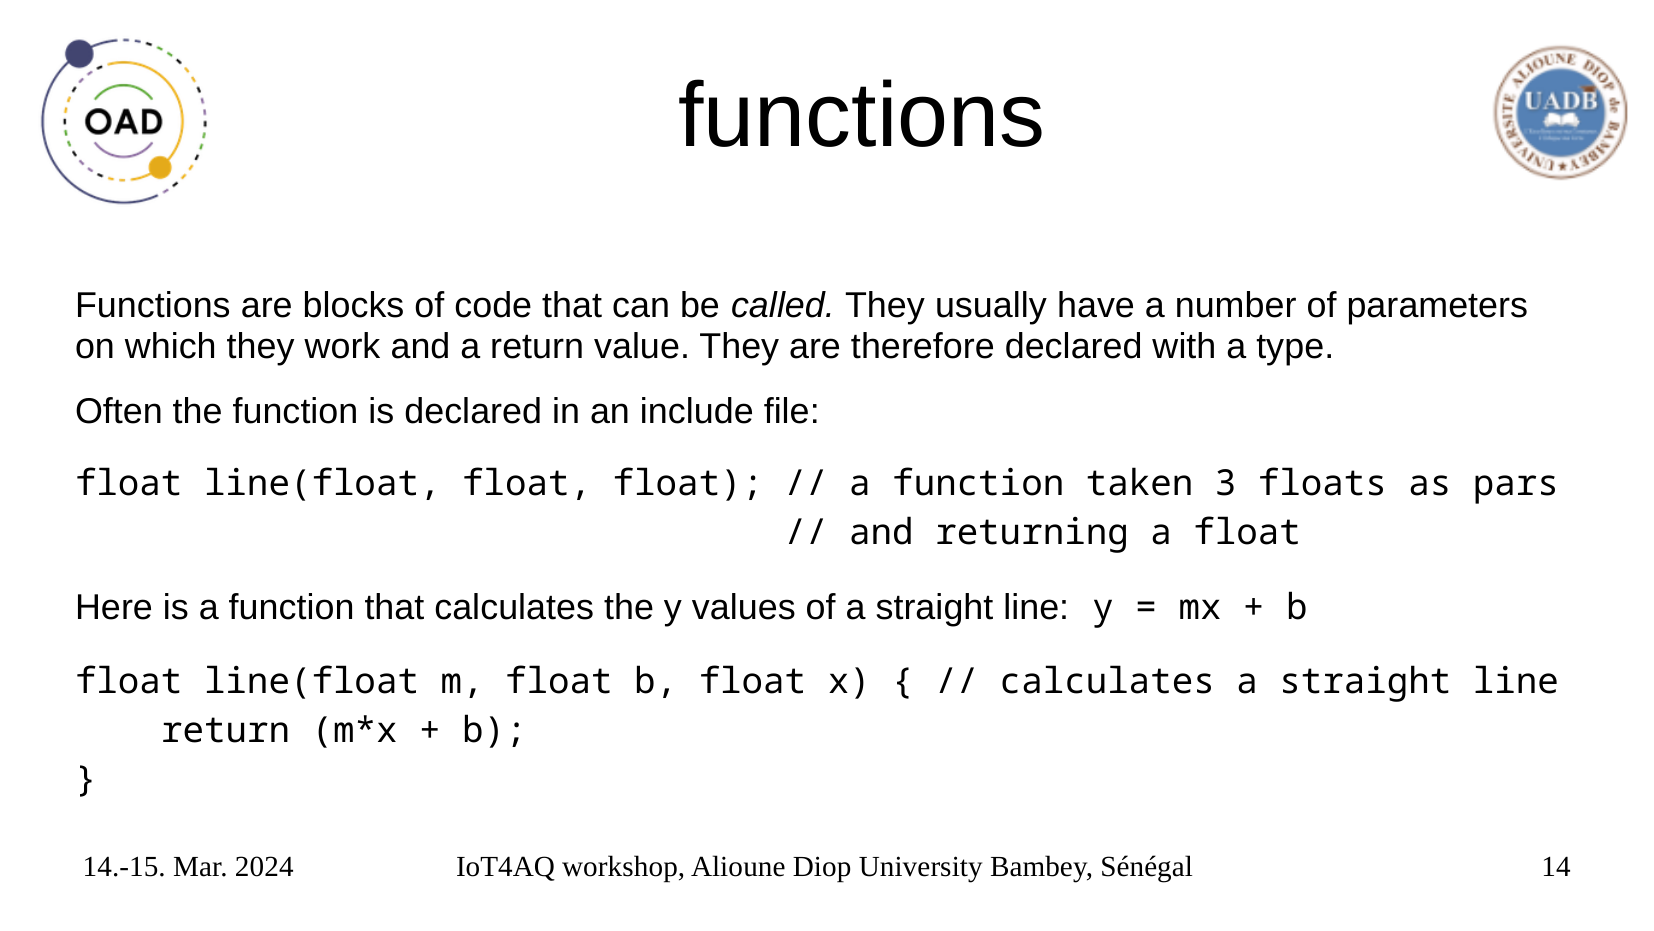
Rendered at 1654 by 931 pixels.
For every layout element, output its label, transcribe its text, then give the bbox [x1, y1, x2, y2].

title functions [278, 37, 1446, 193]
list Functions are blocks of code that can be called. They usually have a number of parameters on which they work and a return value. They are therefore declared with a type. Often the function is declared in an include file: float line(float, float, float); // a function taken 3 floats as pars // and returning a float Here is a function that calculates the y values of a straight line: y = mx + b float line(float m, float b, float x) { // calculates a straight line return (m*x + b); } [75, 285, 1564, 826]
picture [0, 24, 242, 225]
picture [1482, 37, 1641, 188]
